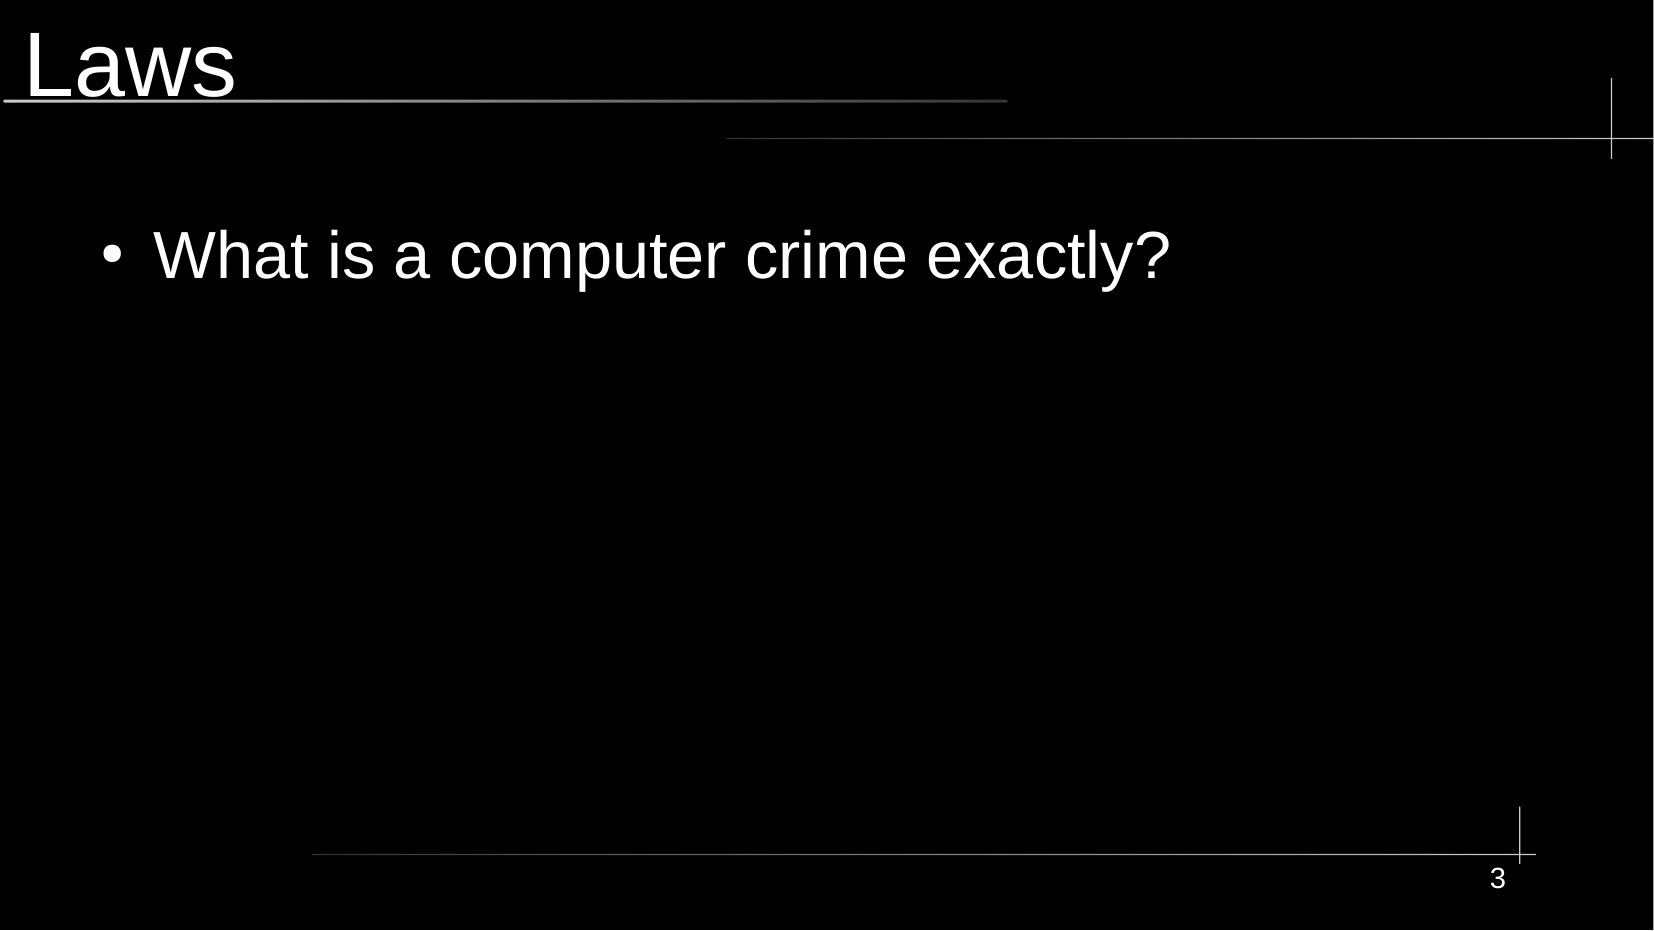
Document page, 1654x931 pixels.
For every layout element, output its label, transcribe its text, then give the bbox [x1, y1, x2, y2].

title Laws [23, 11, 1589, 119]
list What is a computer crime exactly? [82, 217, 1571, 851]
